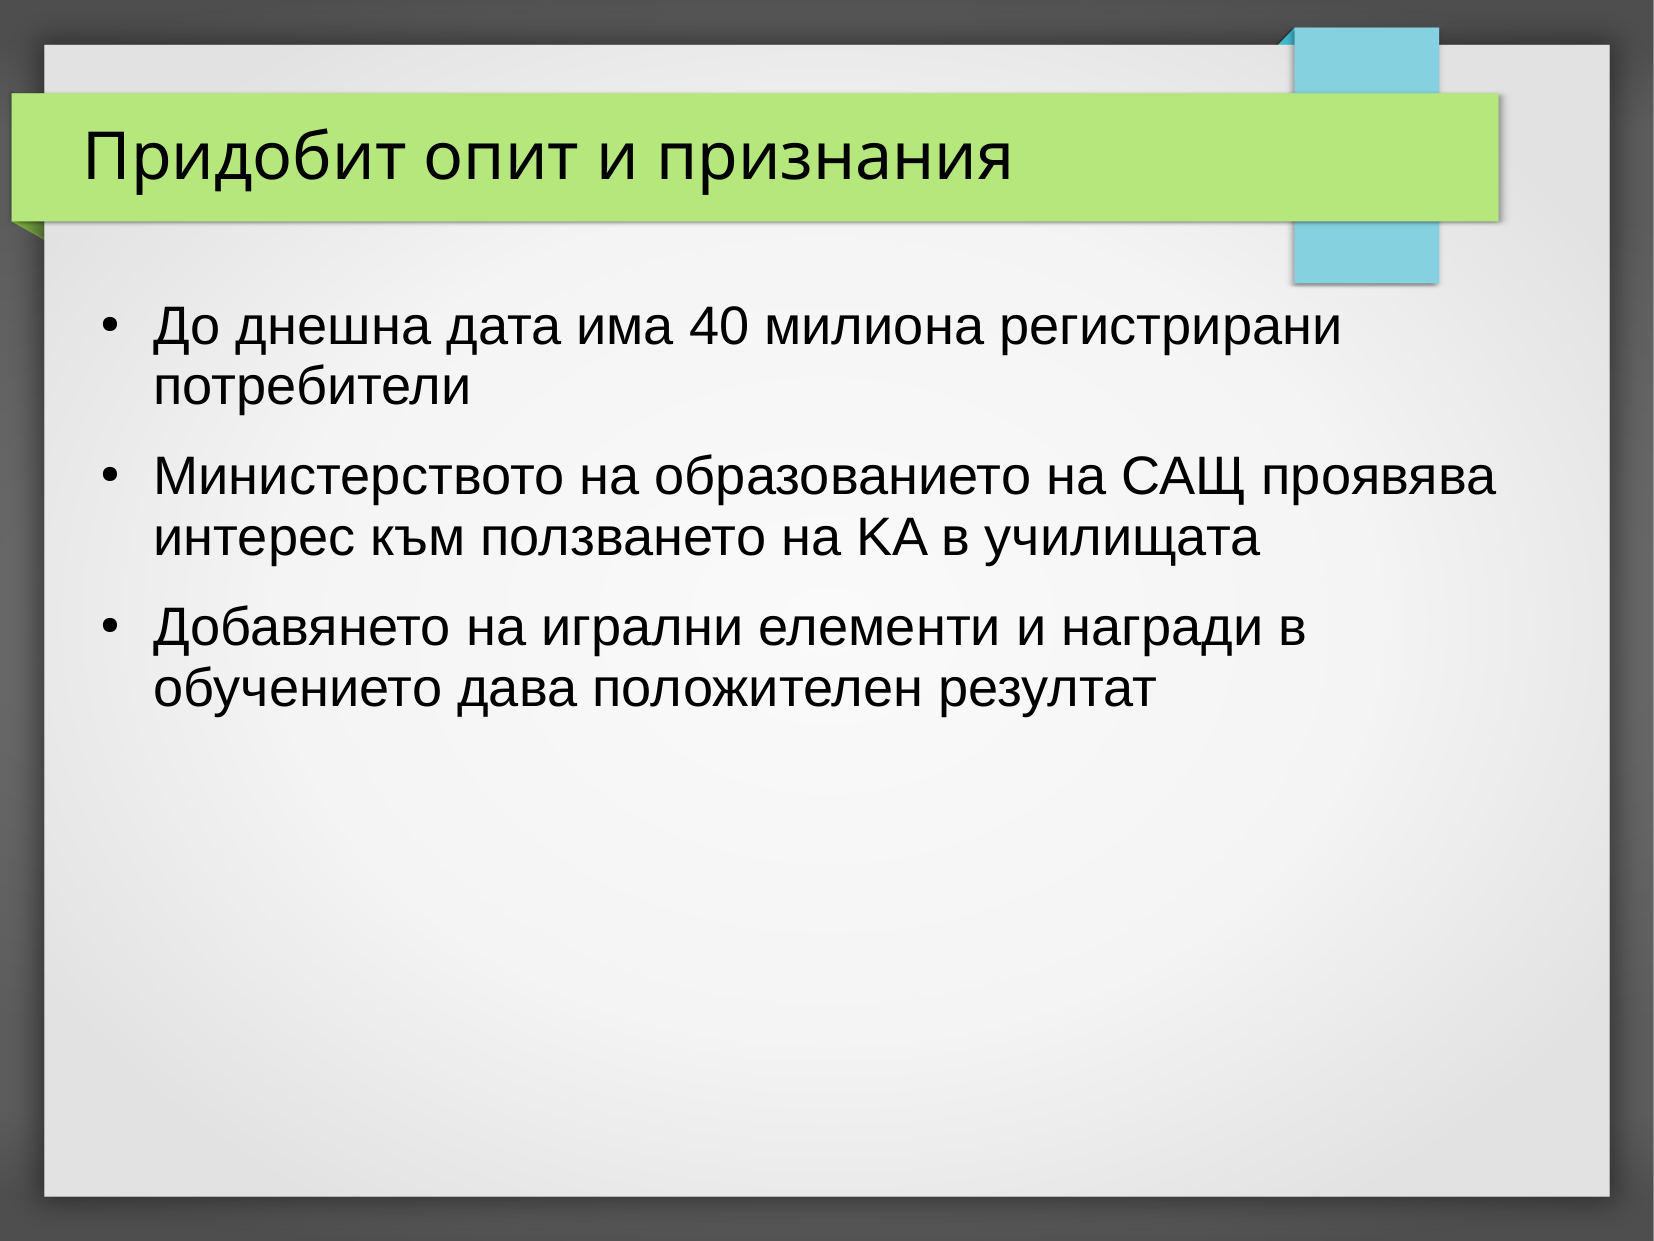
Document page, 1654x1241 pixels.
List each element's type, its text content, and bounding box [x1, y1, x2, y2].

list До днешна дата има 40 милиона регистрирани потребители Министерството на образованието на САЩ проявява интерес към ползването на KA в училищата Добавянето на игрални елементи и награди в обучението дава положителен резултат [82, 295, 1571, 1015]
title Придобит опит и признания [82, 94, 1264, 213]
picture [0, 0, 1654, 1241]
